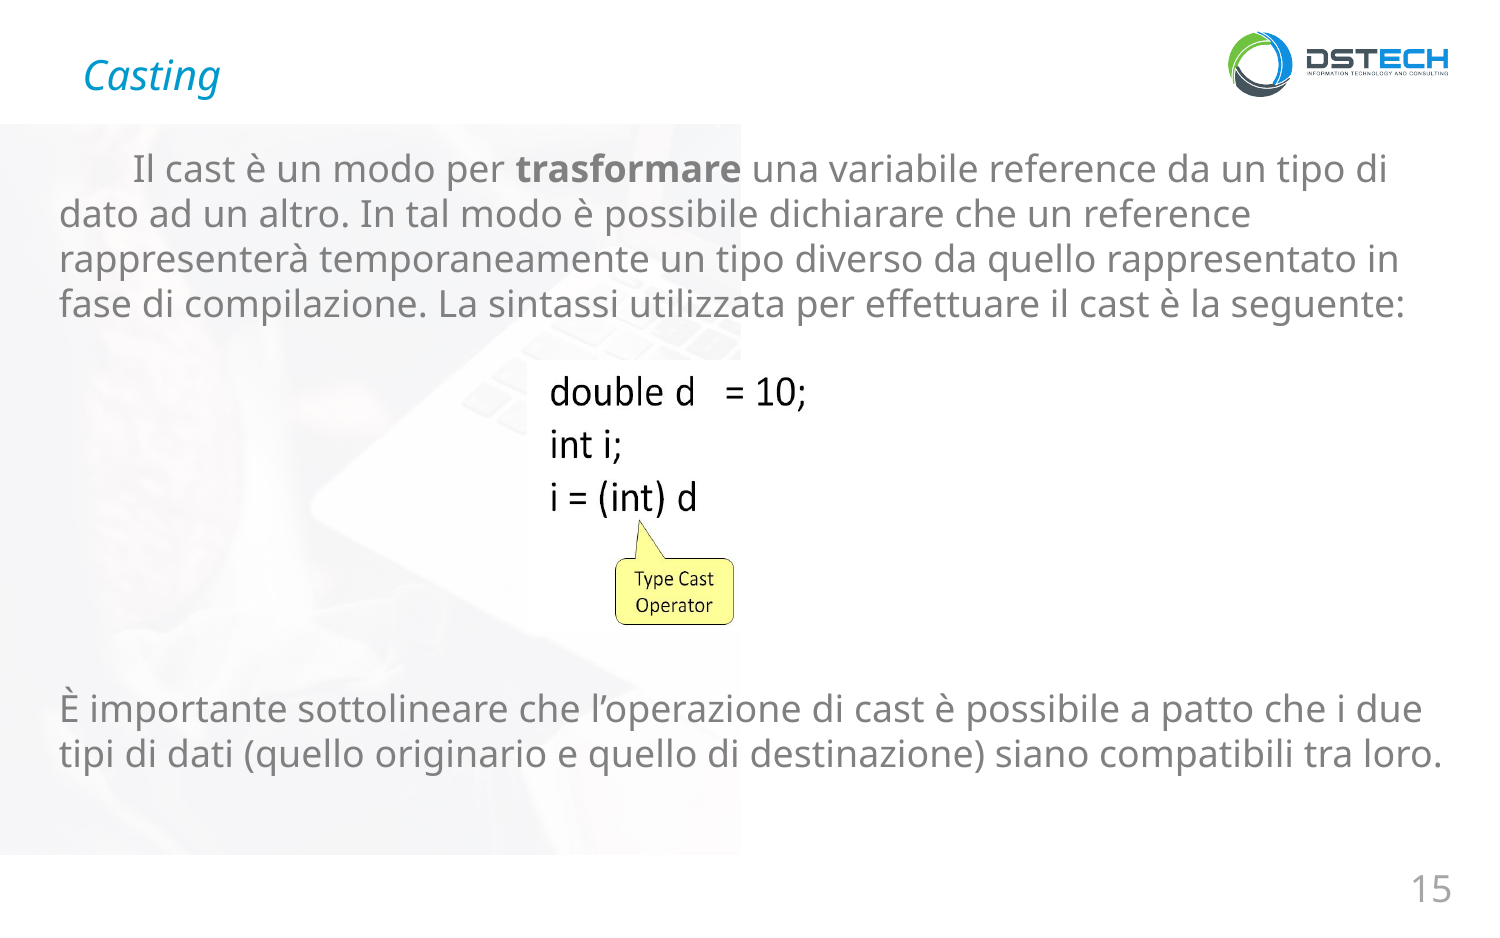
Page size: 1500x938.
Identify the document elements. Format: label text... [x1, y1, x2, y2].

text_box Casting [67, 41, 1034, 107]
picture [1228, 31, 1448, 97]
picture [0, 124, 741, 855]
text_box Il cast è un modo per trasformare una variabile reference da un tipo di dato ad un altro. In tal modo è possibile dichiarare che un reference rappresenterà temporaneamente un tipo diverso da quello rappresentato in fase di compilazione. La sintassi utilizzata per effettuare il cast è la seguente: È importante sottolineare che l’operazione di cast è possibile a patto che i due tipi di dati (quello originario e quello di destinazione) siano compatibili tra loro. [59, 145, 1453, 871]
text_box [741, 124, 1497, 869]
text_box 15 [1381, 864, 1460, 910]
picture [527, 360, 845, 632]
